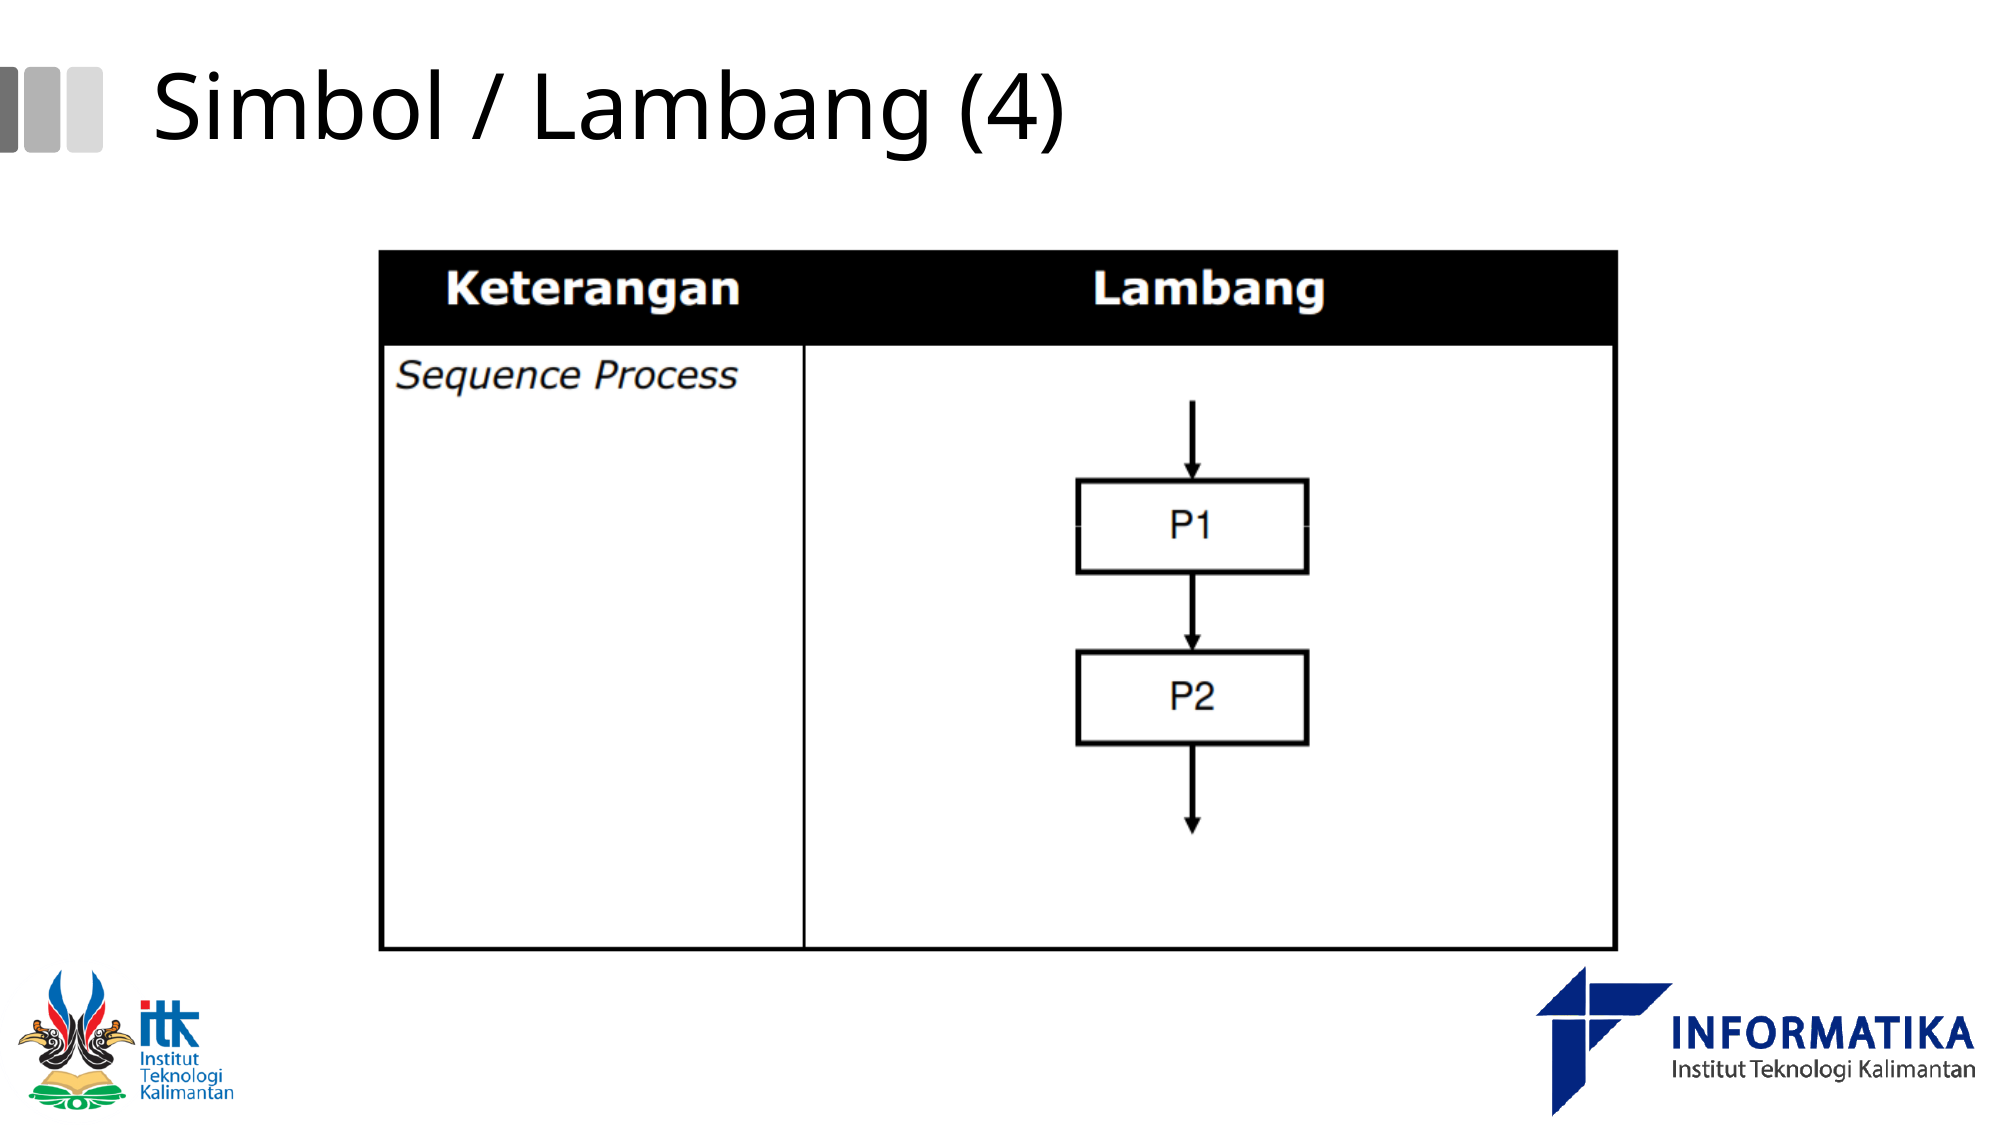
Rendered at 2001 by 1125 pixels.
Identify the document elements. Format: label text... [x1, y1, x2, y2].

picture [1534, 965, 1976, 1118]
picture [376, 246, 1624, 961]
title Simbol / Lambang (4) [137, 1, 1863, 219]
picture [0, 935, 252, 1125]
